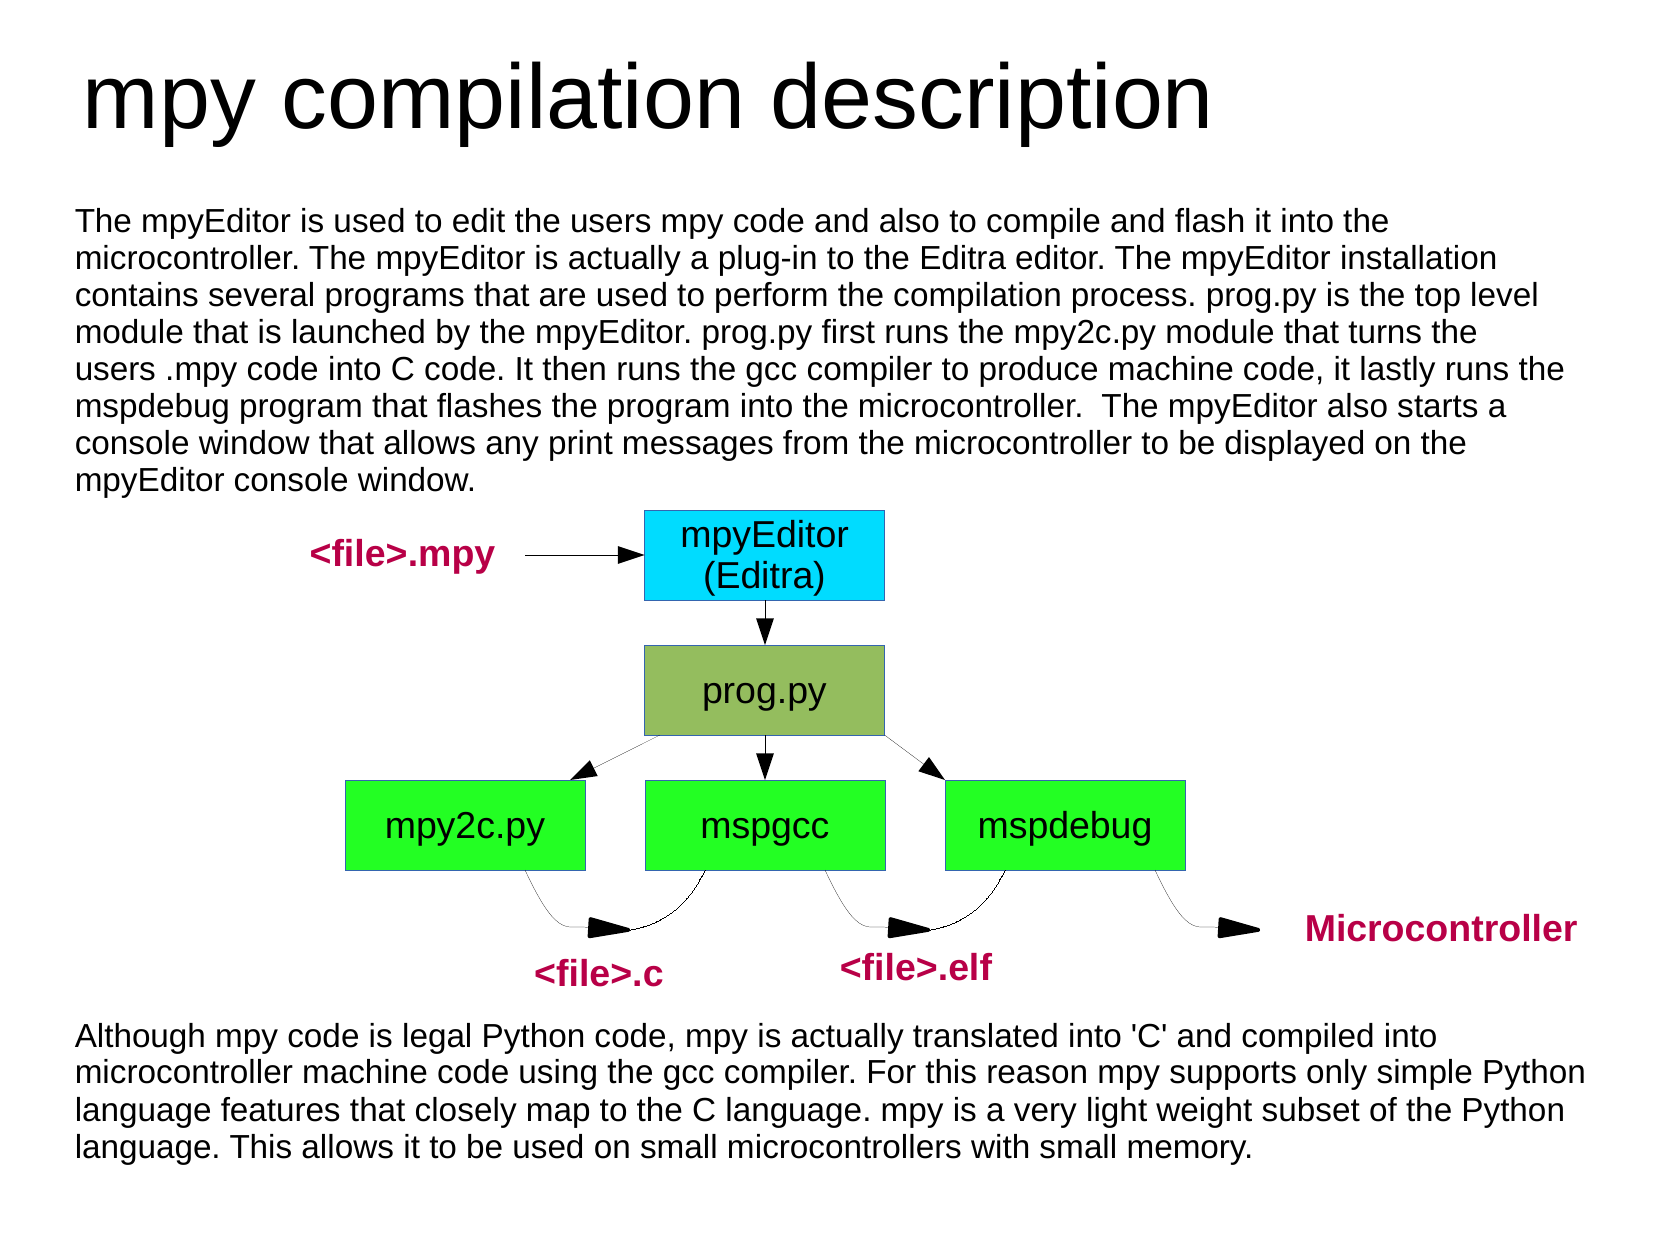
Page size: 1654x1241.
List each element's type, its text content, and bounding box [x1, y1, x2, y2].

text_box mpyEditor (Editra) [644, 510, 885, 601]
text_box <file>.c [519, 945, 679, 1004]
text_box prog.py [644, 645, 885, 736]
text_box <file>.elf [825, 939, 1008, 998]
text_box <file>.mpy [294, 525, 511, 584]
title mpy compilation description [82, 31, 1571, 163]
text_box mspdebug [945, 780, 1186, 871]
text_box mspgcc [645, 780, 886, 871]
text_box The mpyEditor is used to edit the users mpy code and also to compile and flash it into the microcontroller. The mpyEditor is actually a plug-in to the Editra editor. The mpyEditor installation contains several programs that are used to perform the compilation process. prog.py is the top level module that is launched by the mpyEditor. prog.py first runs the mpy2c.py module that turns the users .mpy code into C code. It then runs the gcc compiler to produce machine code, it lastly runs the mspdebug program that flashes the program into the microcontroller. The mpyEditor also starts a console window that allows any print messages from the microcontroller to be displayed on the mpyEditor console window. Although mpy code is legal Python code, mpy is actually translated into 'C' and compiled into microcontroller machine code using the gcc compiler. For this reason mpy supports only simple Python language features that closely map to the C language. mpy is a very light weight subset of the Python language. This allows it to be used on small microcontrollers with small memory. [60, 195, 1606, 1201]
text_box mpy2c.py [345, 780, 586, 871]
text_box Microcontroller [1290, 900, 1593, 959]
